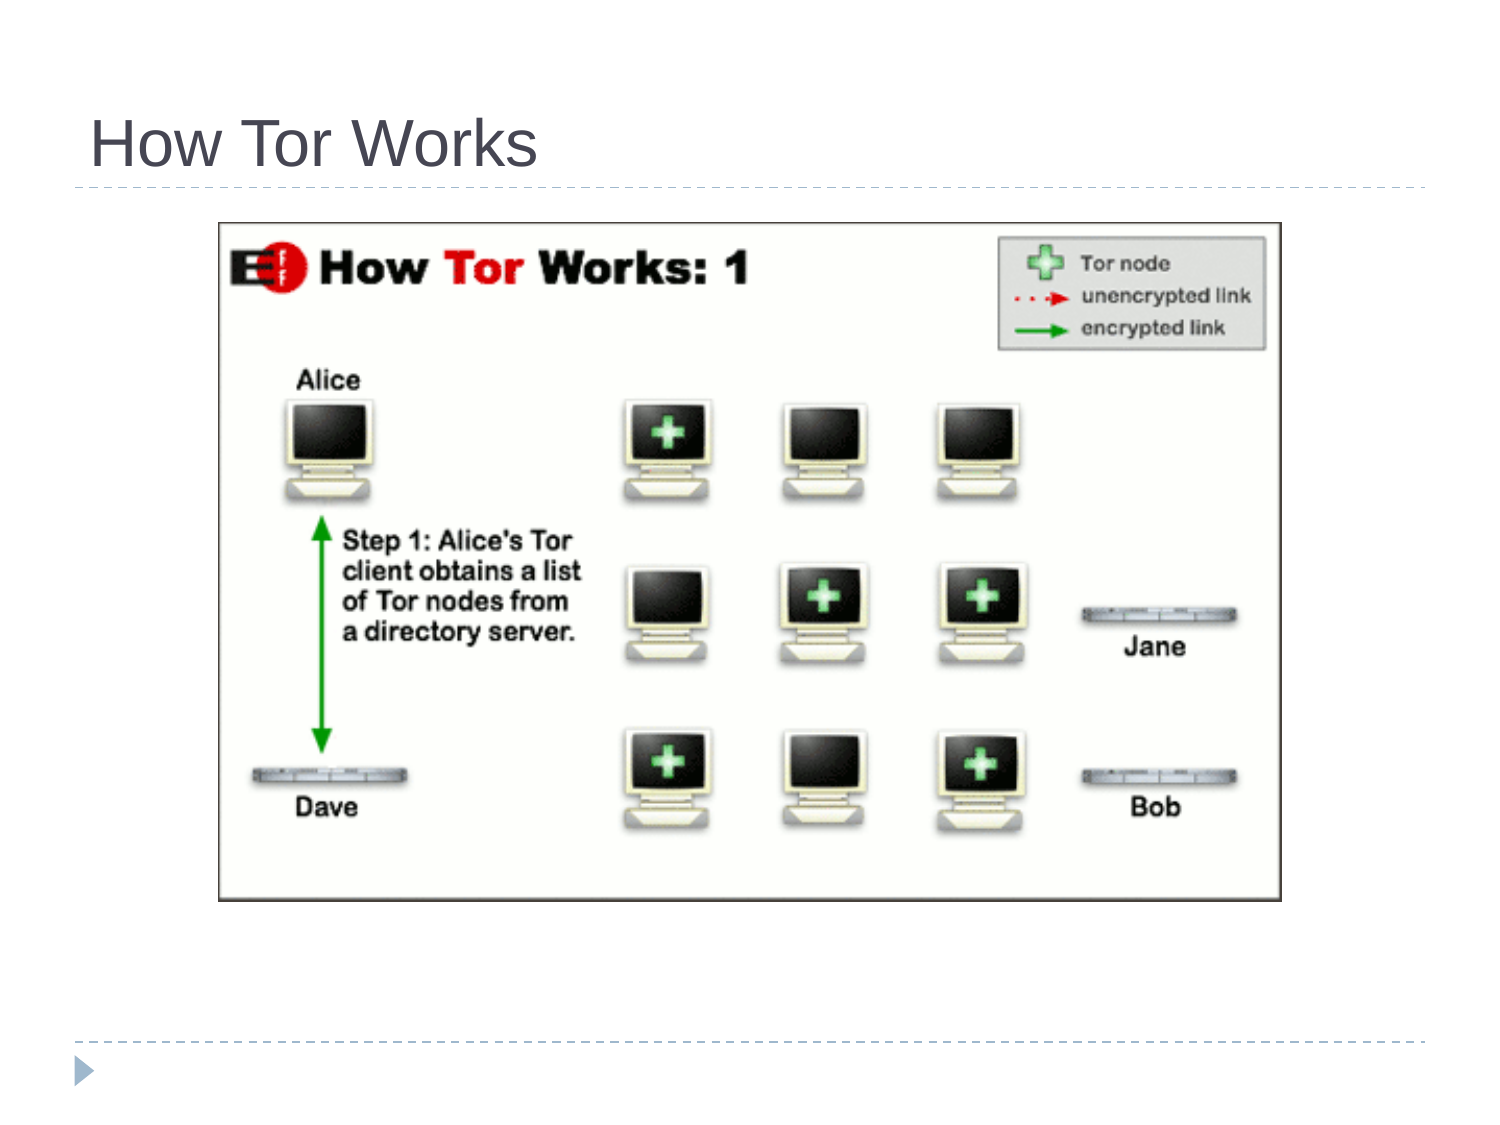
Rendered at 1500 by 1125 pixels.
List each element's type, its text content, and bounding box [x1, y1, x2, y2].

picture [218, 222, 1282, 903]
title How Tor Works [75, 24, 1425, 188]
